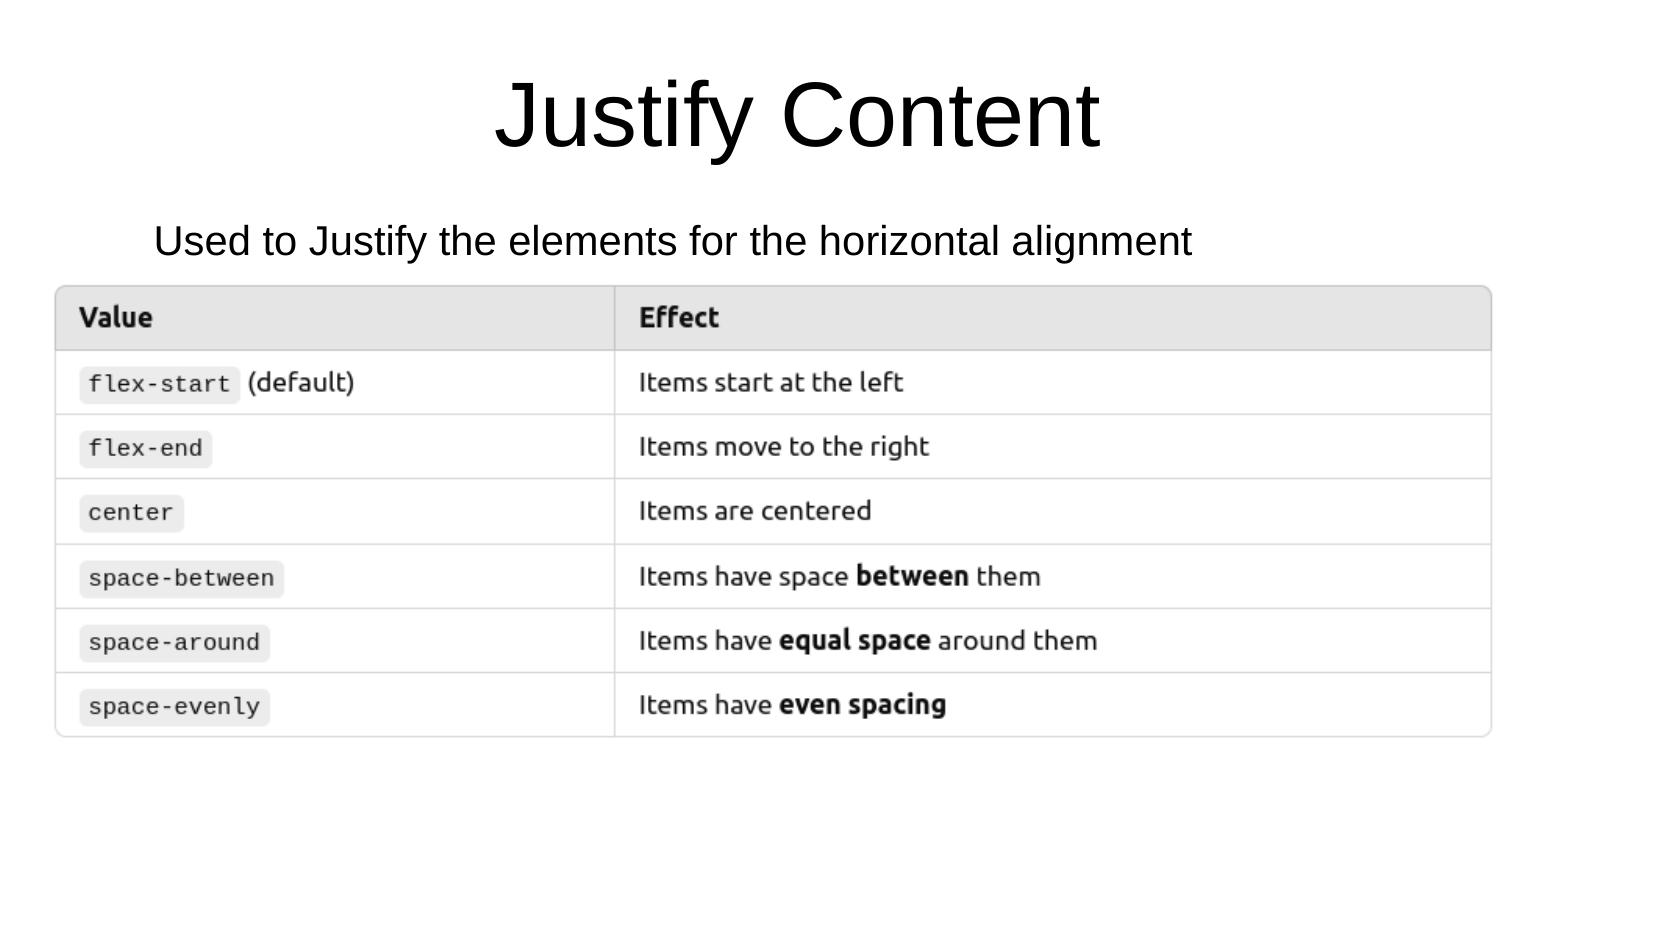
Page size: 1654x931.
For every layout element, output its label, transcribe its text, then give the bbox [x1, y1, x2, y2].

picture [11, 276, 1519, 755]
list Used to Justify the elements for the horizontal alignment [82, 217, 1571, 758]
title Justify Content [82, 37, 1571, 193]
